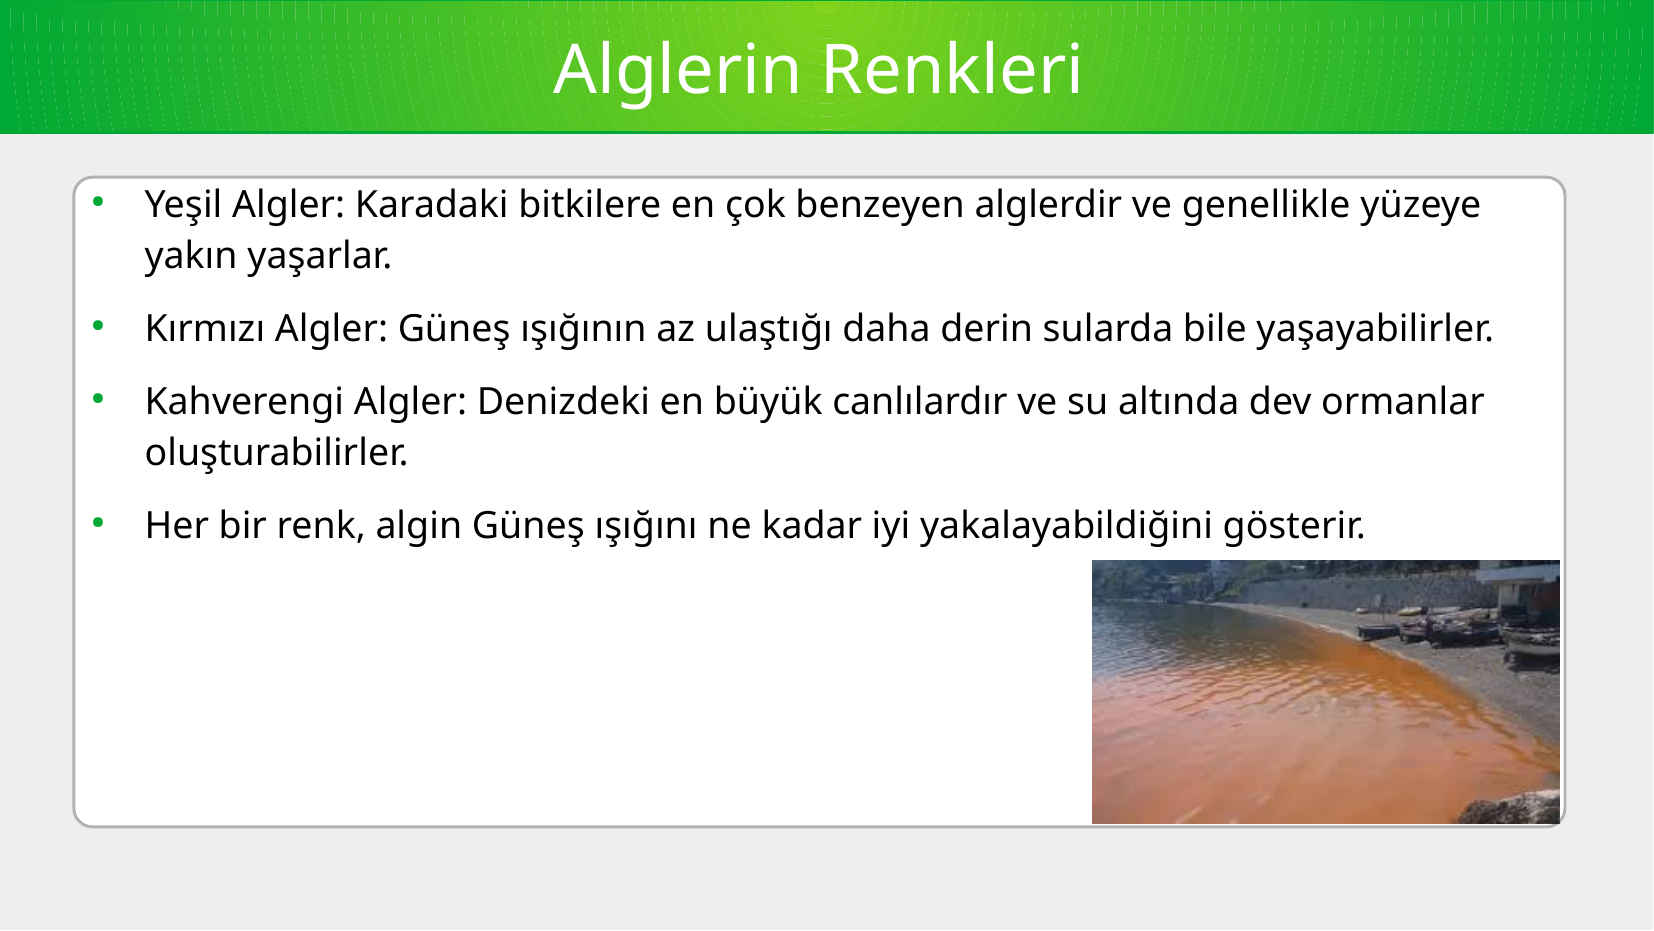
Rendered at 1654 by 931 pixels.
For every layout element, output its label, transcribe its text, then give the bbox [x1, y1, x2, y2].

picture [1092, 560, 1560, 824]
title Alglerin Renkleri [73, 14, 1565, 119]
list Yeşil Algler: Karadaki bitkilere en çok benzeyen alglerdir ve genellikle yüzeye yakın yaşarlar. Kırmızı Algler: Güneş ışığının az ulaştığı daha derin sularda bile yaşayabilirler. Kahverengi Algler: Denizdeki en büyük canlılardır ve su altında dev ormanlar oluşturabilirler. Her bir renk, algin Güneş ışığını ne kadar iyi yakalayabildiğini gösterir. [73, 177, 1565, 827]
